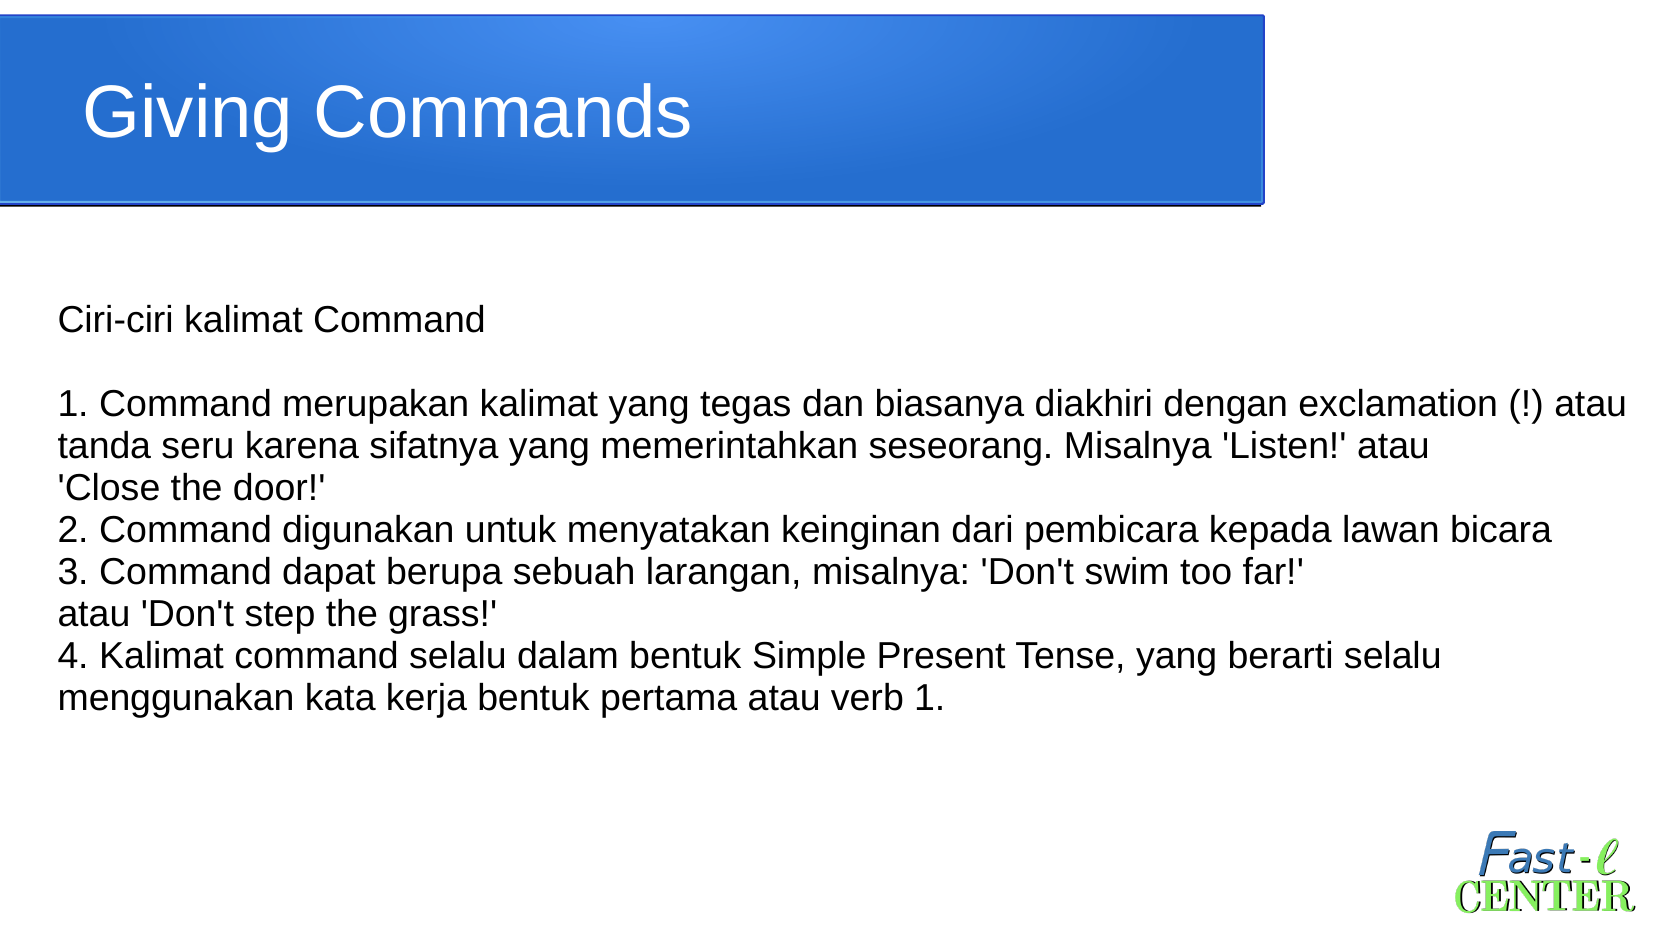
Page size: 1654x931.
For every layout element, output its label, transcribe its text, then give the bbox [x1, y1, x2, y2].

title Giving Commands [82, 35, 1235, 189]
picture [1455, 831, 1636, 916]
text_box Ciri-ciri kalimat Command 1. Command merupakan kalimat yang tegas dan biasanya diakhiri dengan exclamation (!) atau tanda seru karena sifatnya yang memerintahkan seseorang. Misalnya 'Listen!' atau 'Close the door!' 2. Command digunakan untuk menyatakan keinginan dari pembicara kepada lawan bicara 3. Command dapat berupa sebuah larangan, misalnya: 'Don't swim too far!' atau 'Don't step the grass!' 4. Kalimat command selalu dalam bentuk Simple Present Tense, yang berarti selalu menggunakan kata kerja bentuk pertama atau verb 1. [42, 290, 1653, 768]
